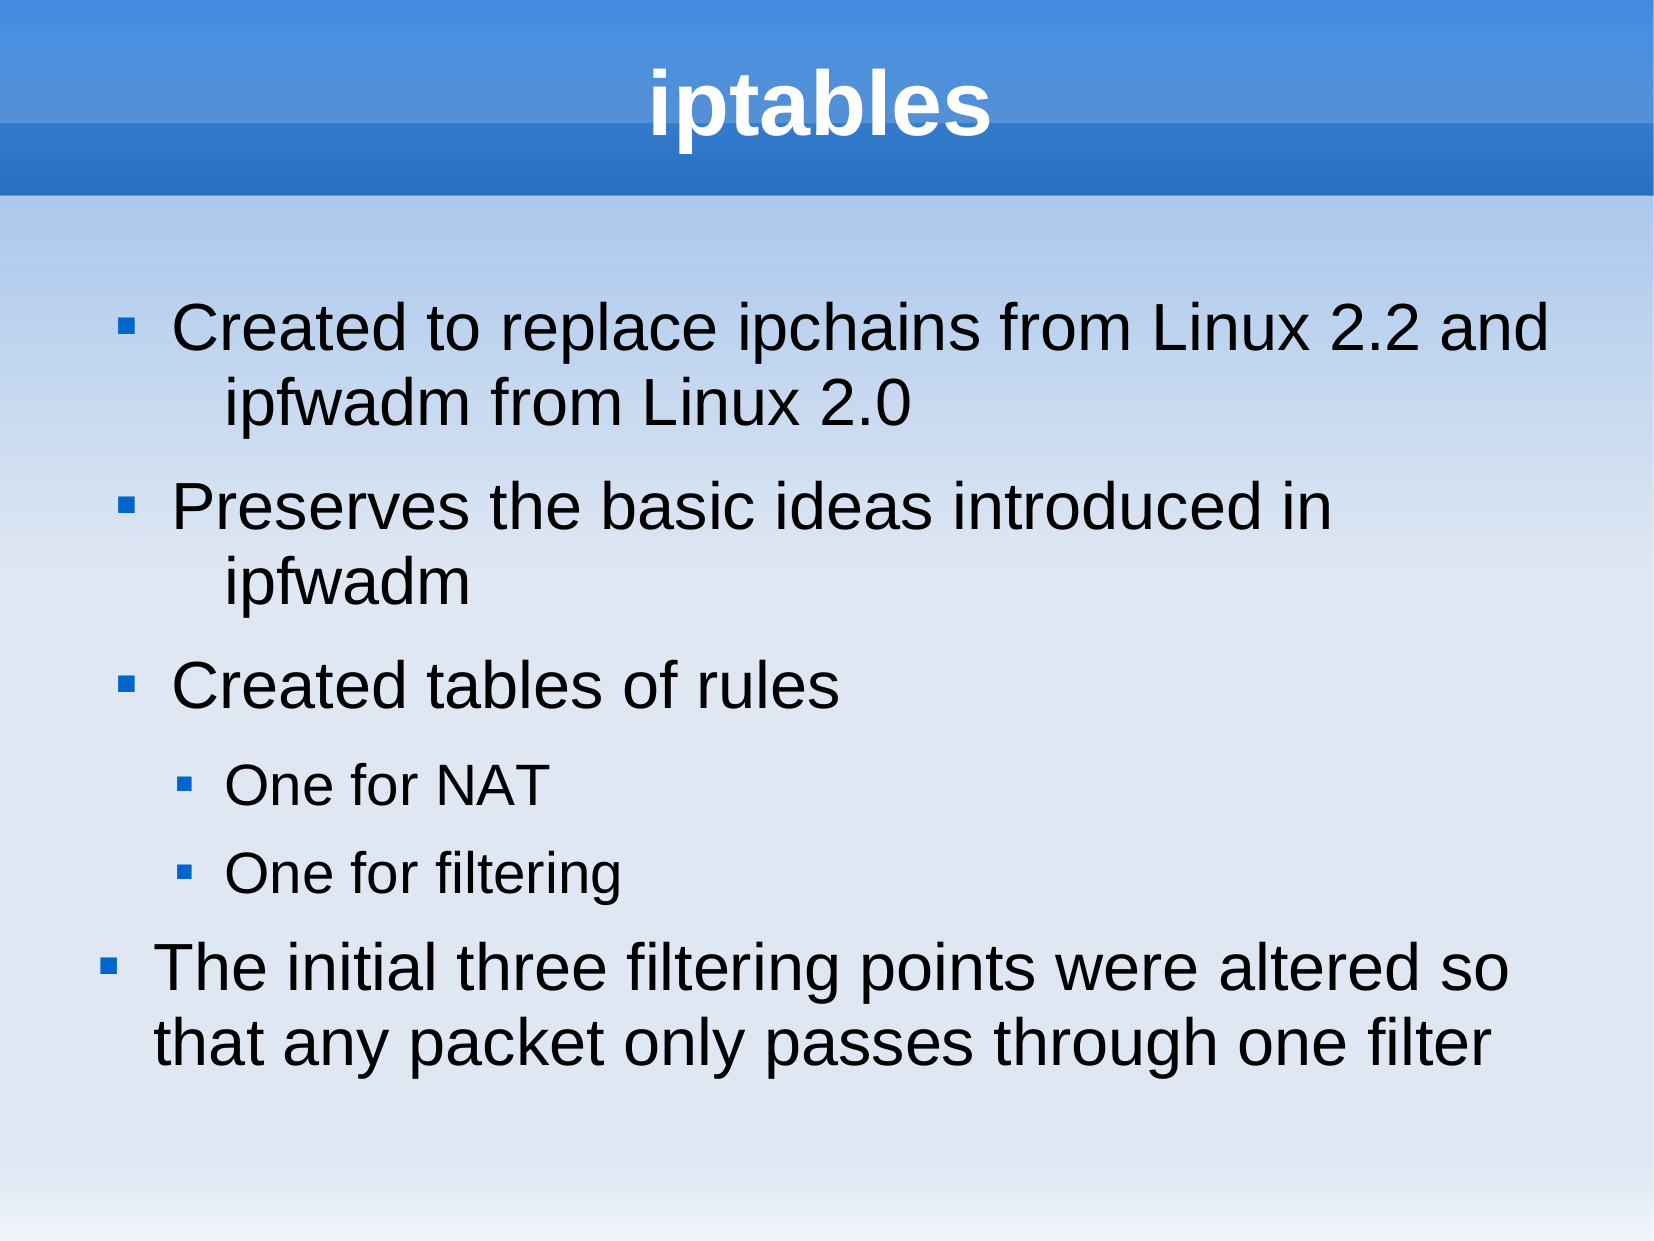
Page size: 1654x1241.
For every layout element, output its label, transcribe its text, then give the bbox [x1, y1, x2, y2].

list Created to replace ipchains from Linux 2.2 and ipfwadm from Linux 2.0 Preserves the basic ideas introduced in ipfwadm Created tables of rules One for NAT One for filtering The initial three filtering points were altered so that any packet only passes through one filter [82, 290, 1571, 1109]
picture [0, 0, 1654, 1241]
title iptables [76, 0, 1565, 208]
